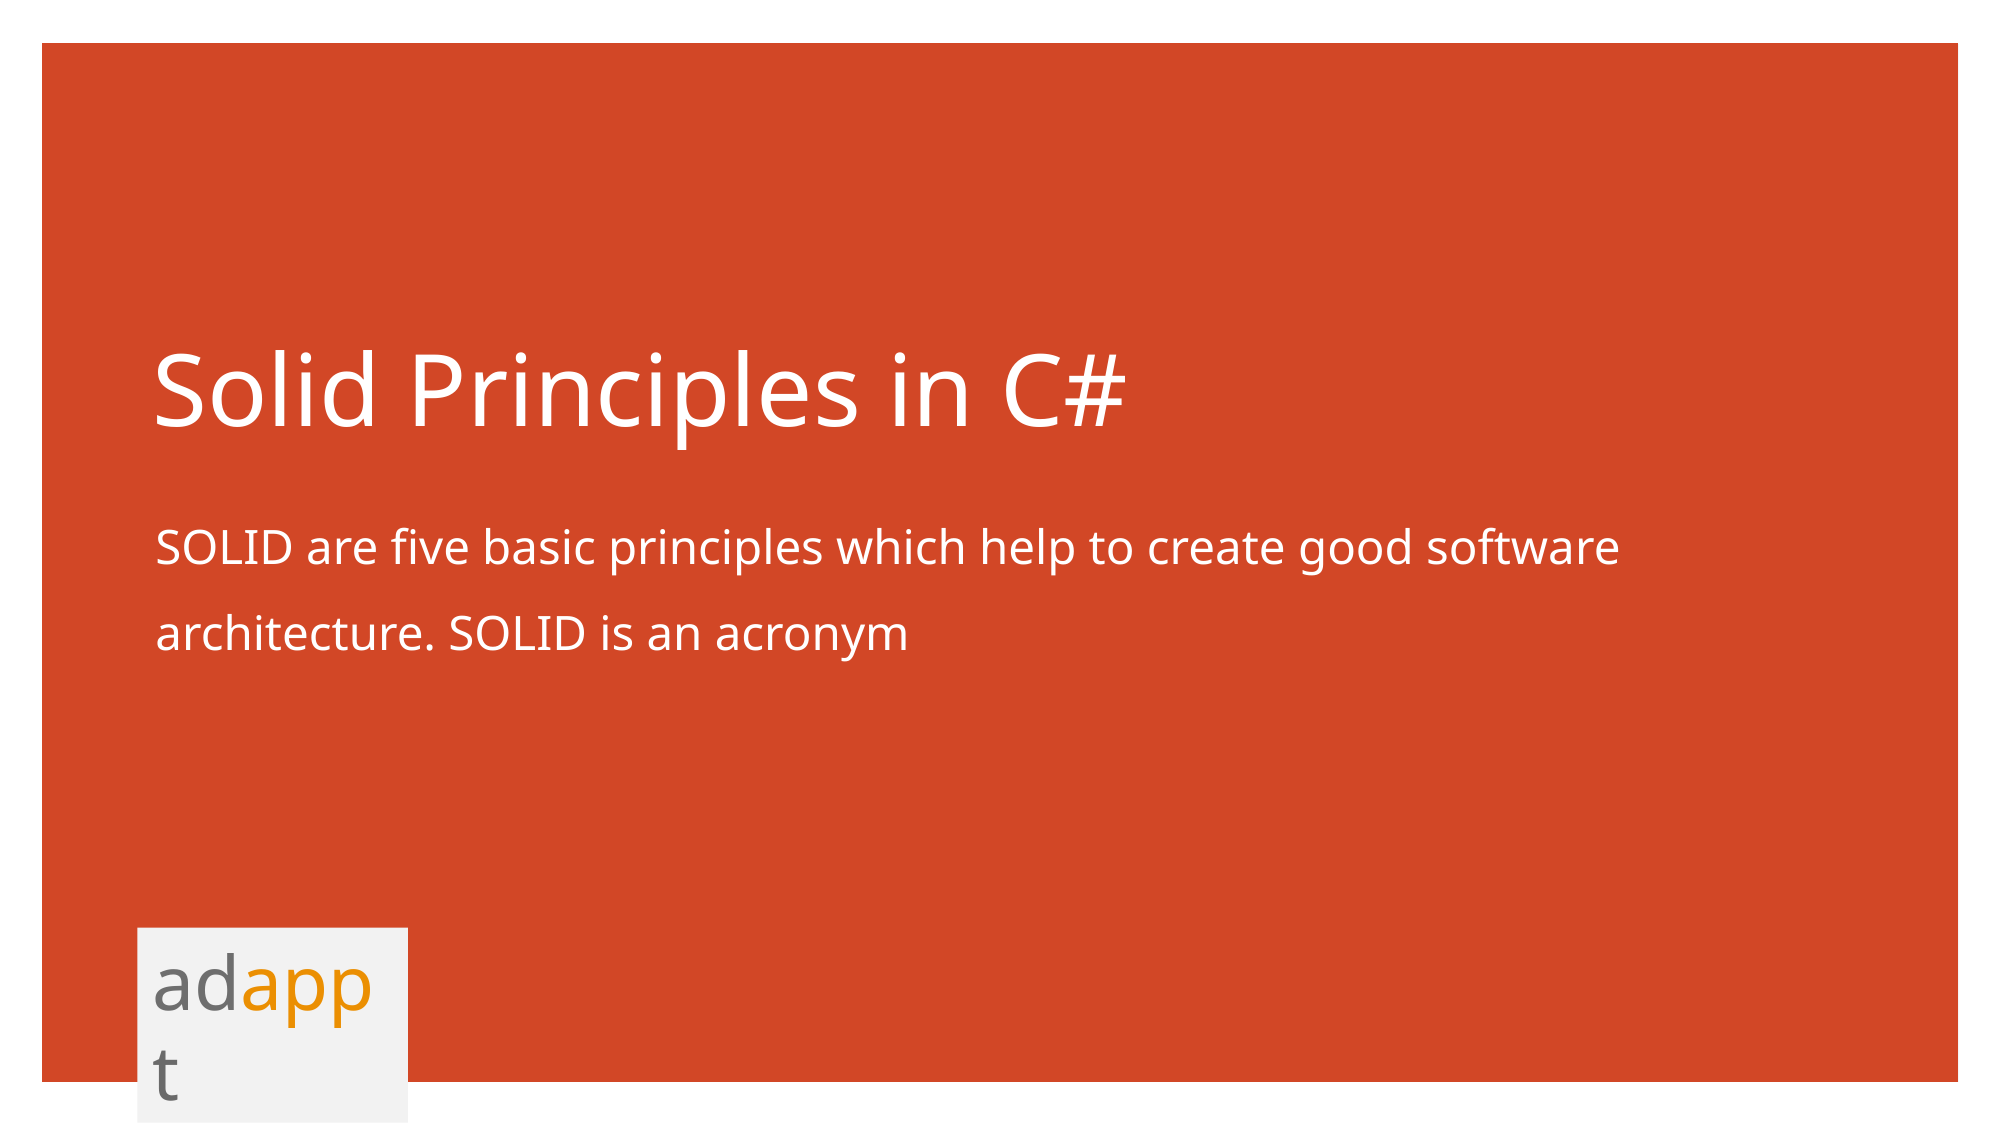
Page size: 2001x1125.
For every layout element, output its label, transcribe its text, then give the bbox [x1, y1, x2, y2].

subtitle SOLID are five basic principles which help to create good software architecture. SOLID is an acronym [140, 481, 1713, 668]
text_box adappt [137, 927, 408, 1034]
title Solid Principles in C# [137, 190, 1863, 583]
